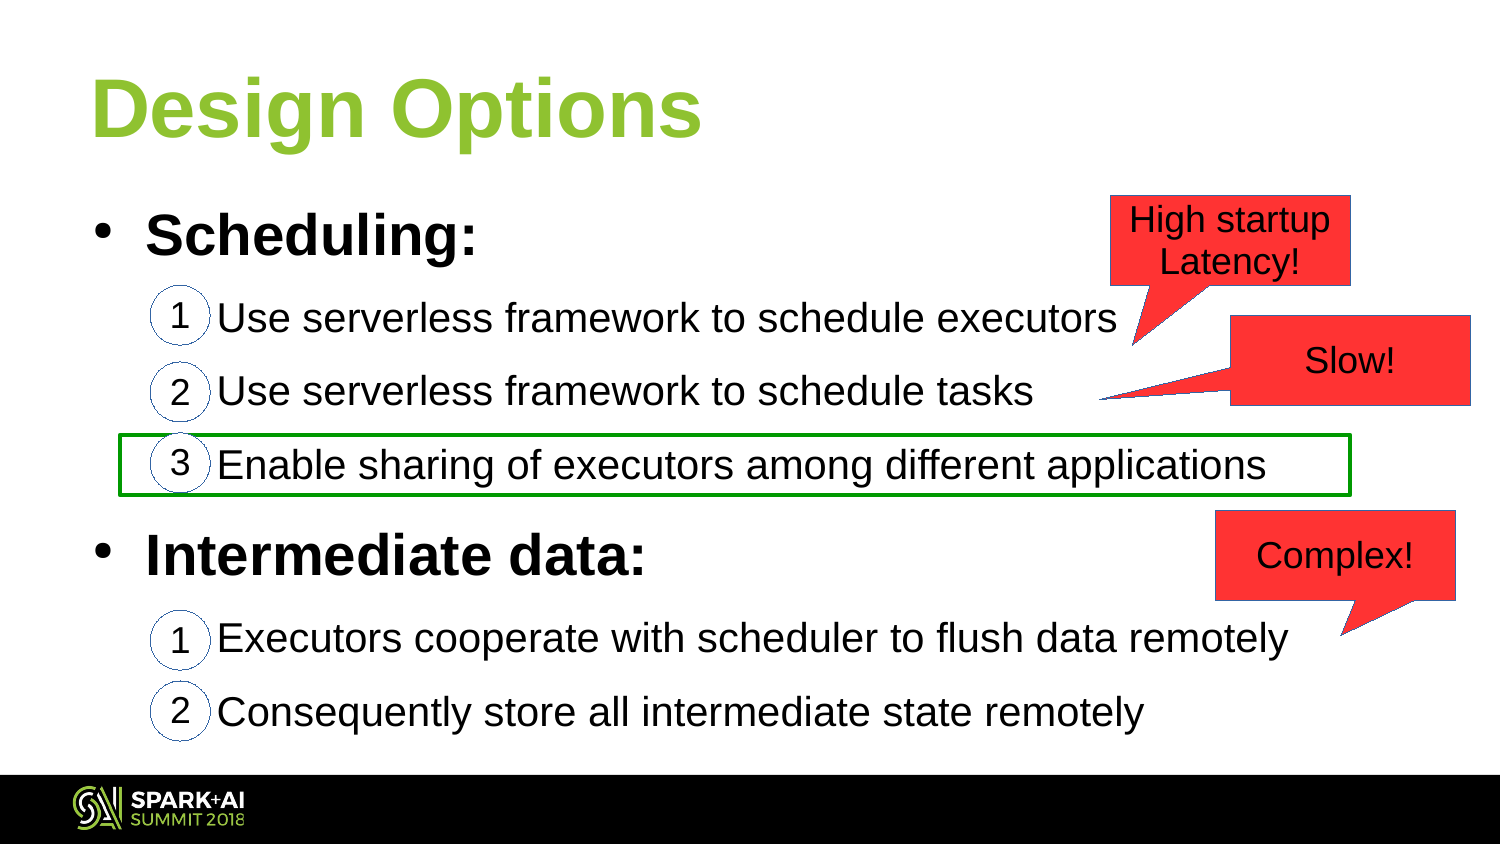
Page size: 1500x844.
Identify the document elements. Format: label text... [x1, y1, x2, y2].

list Scheduling: Use serverless framework to schedule executors Use serverless framework to schedule tasks Enable sharing of executors among different applications Intermediate data: Executors cooperate with scheduler to flush data remotely Consequently store all intermediate state remotely [75, 196, 1425, 754]
text_box 3 [150, 432, 211, 493]
text_box 1 [150, 610, 211, 671]
text_box 2 [150, 361, 211, 422]
text_box Slow! [1099, 315, 1471, 406]
text_box 2 [150, 680, 211, 742]
text_box Complex! [1215, 510, 1456, 636]
title Design Options [75, 33, 1426, 175]
text_box High startup Latency! [1110, 195, 1351, 346]
text_box 1 [150, 285, 211, 346]
